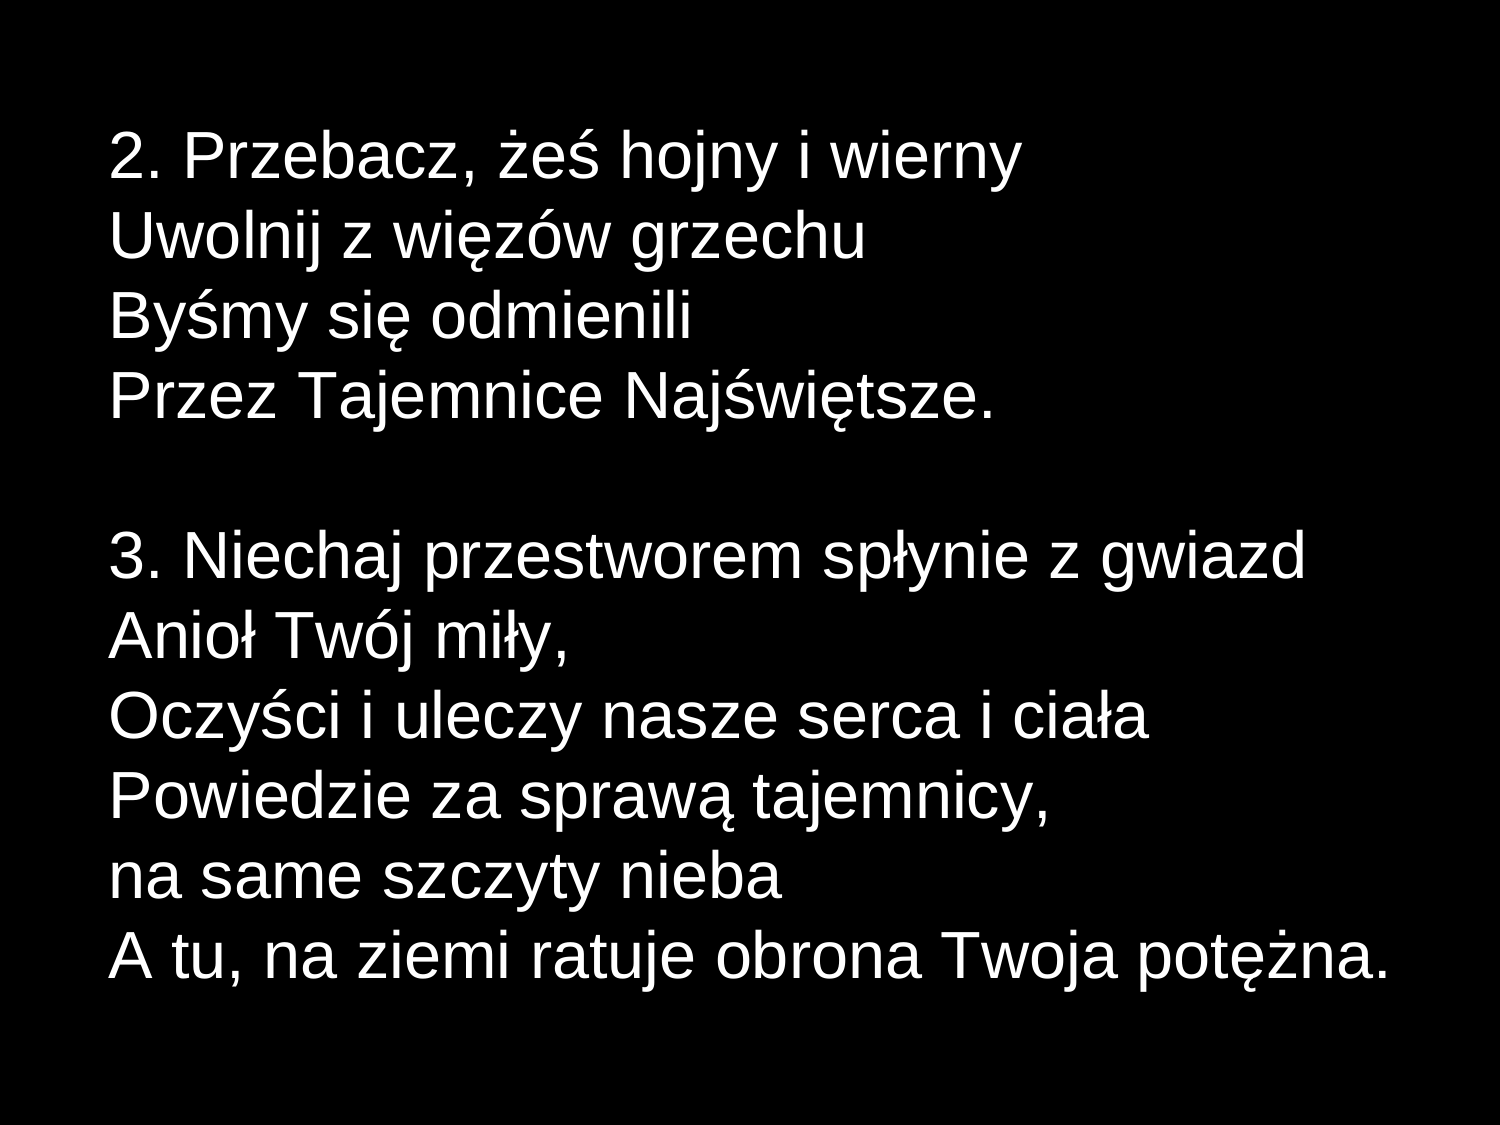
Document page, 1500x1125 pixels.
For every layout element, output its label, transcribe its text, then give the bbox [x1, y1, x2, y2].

text_box 2. Przebacz, żeś hojny i wierny Uwolnij z więzów grzechu Byśmy się odmienili Przez Tajemnice Najświętsze. 3. Niechaj przestworem spłynie z gwiazd Anioł Twój miły, Oczyści i uleczy nasze serca i ciała Powiedzie za sprawą tajemnicy, na same szczyty nieba A tu, na ziemi ratuje obrona Twoja potężna. [93, 104, 1465, 1000]
